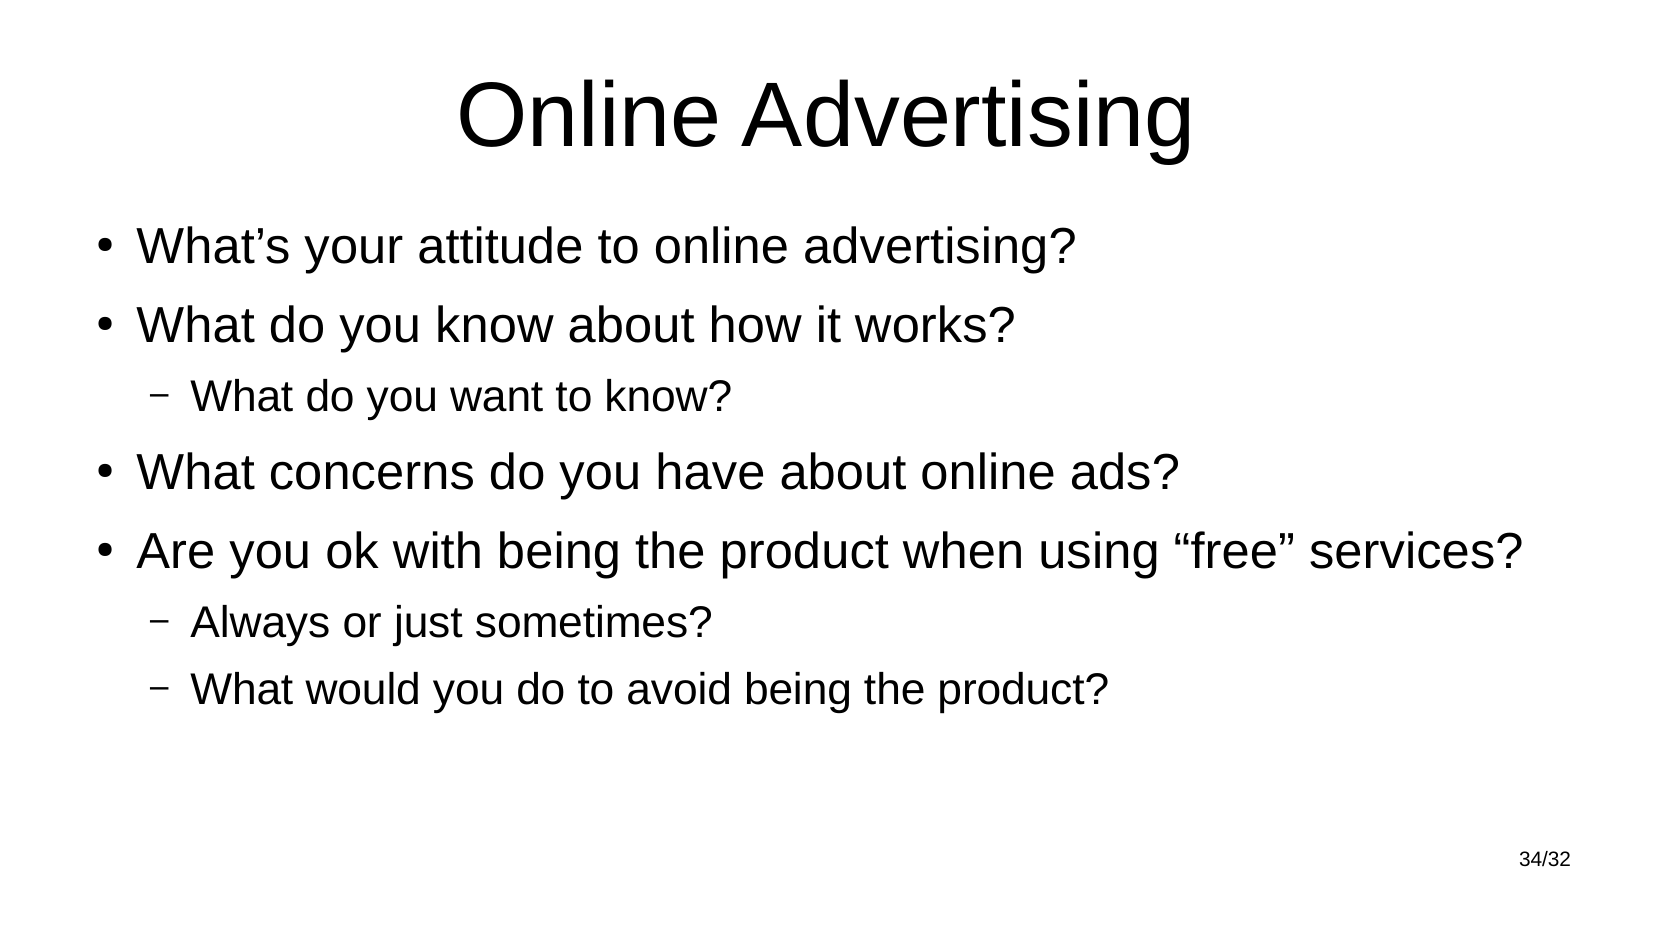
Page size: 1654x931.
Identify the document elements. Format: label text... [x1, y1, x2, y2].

title Online Advertising [82, 12, 1571, 217]
list What’s your attitude to online advertising? What do you know about how it works? What do you want to know? What concerns do you have about online ads? Are you ok with being the product when using “free” services? Always or just sometimes? What would you do to avoid being the product? [82, 217, 1571, 758]
